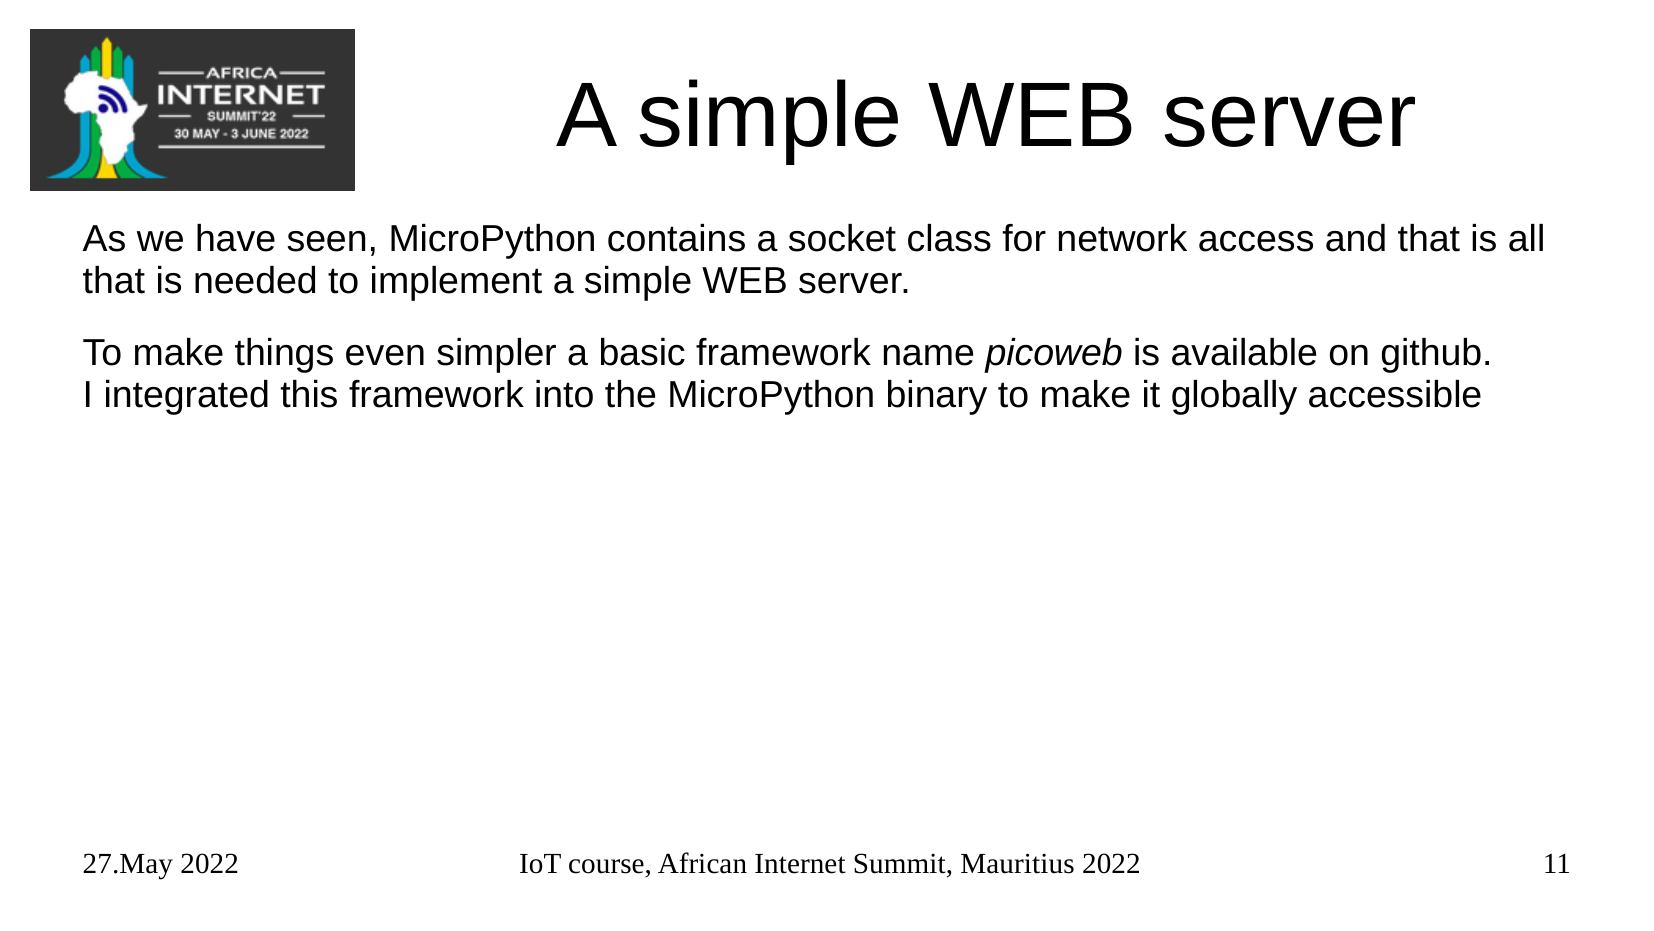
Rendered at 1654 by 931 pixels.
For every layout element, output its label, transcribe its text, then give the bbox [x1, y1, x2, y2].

list As we have seen, MicroPython contains a socket class for network access and that is all that is needed to implement a simple WEB server. To make things even simpler a basic framework name picoweb is available on github. I integrated this framework into the MicroPython binary to make it globally accessible [82, 217, 1571, 758]
picture [30, 29, 355, 191]
title A simple WEB server [403, 37, 1571, 193]
